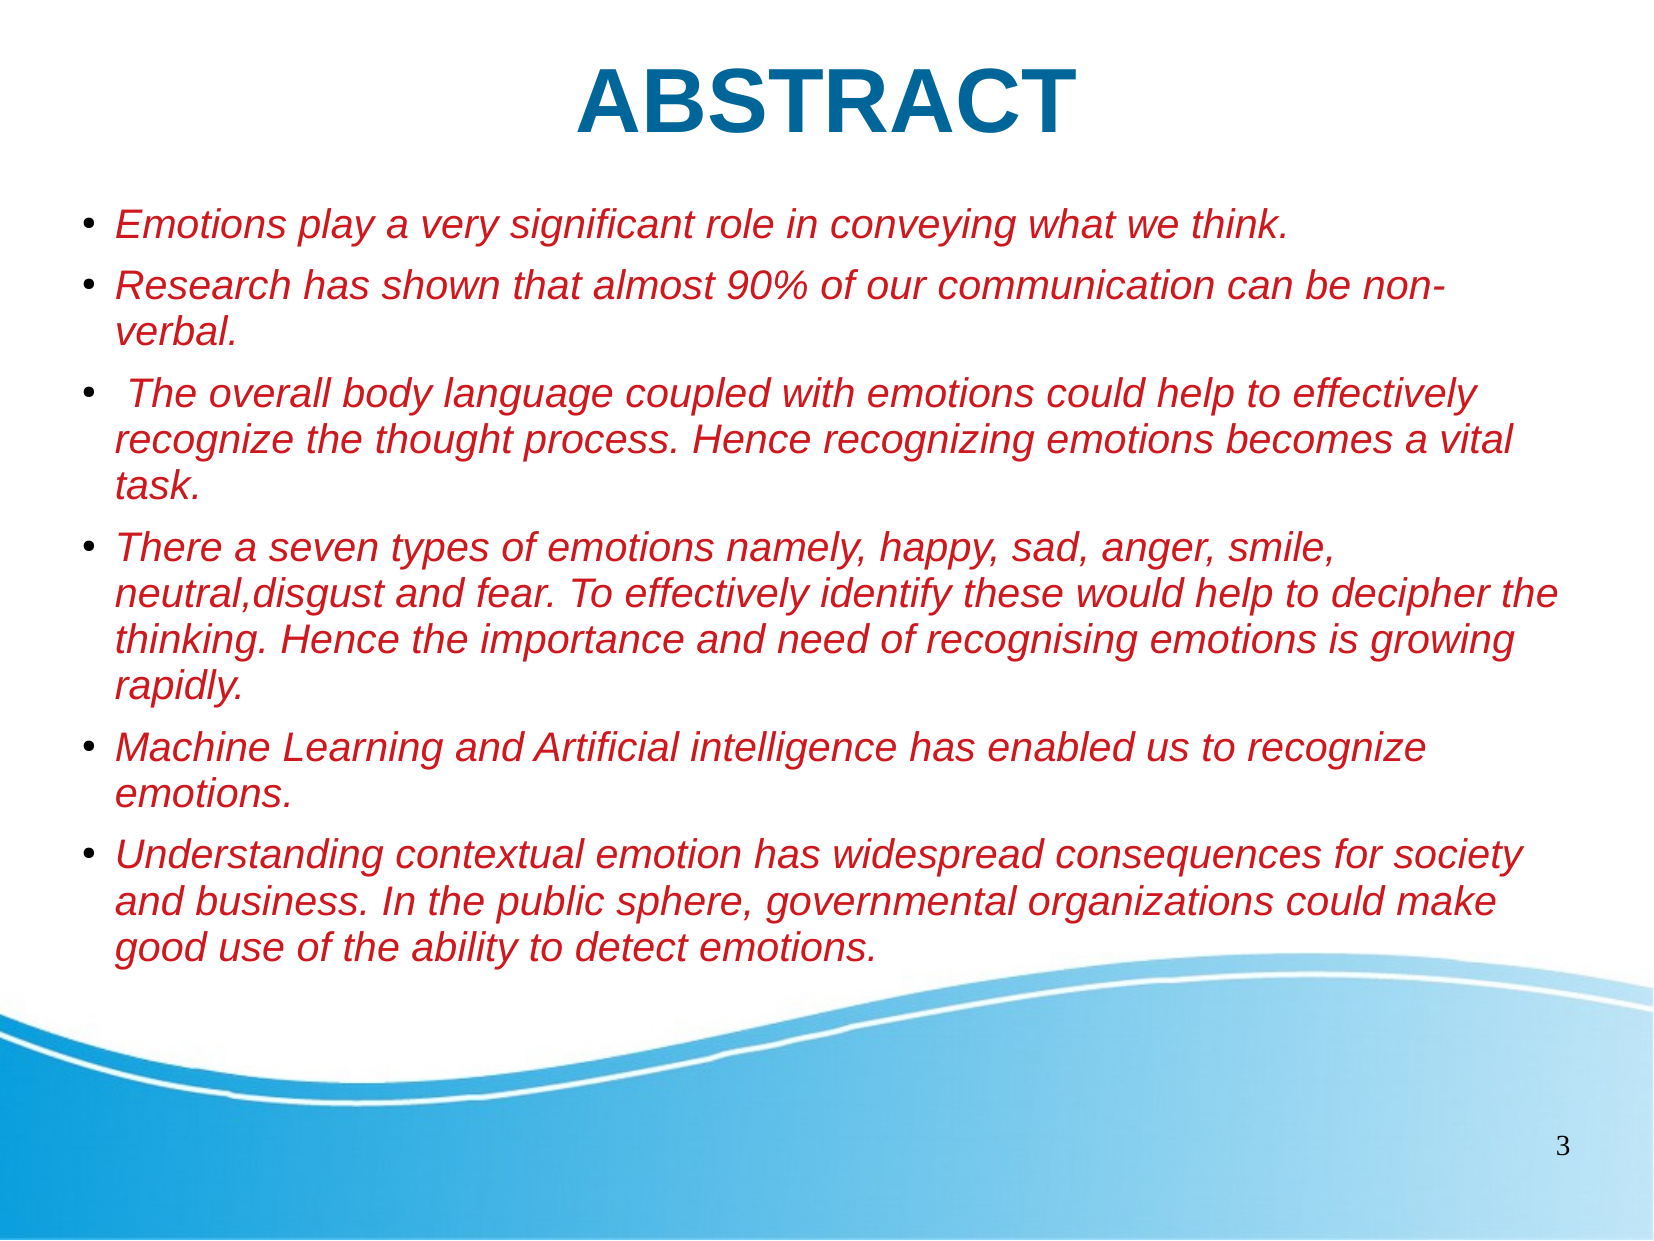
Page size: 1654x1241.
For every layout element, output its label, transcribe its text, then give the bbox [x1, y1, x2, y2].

list Emotions play a very significant role in conveying what we think. Research has shown that almost 90% of our communication can be non-verbal. The overall body language coupled with emotions could help to effectively recognize the thought process. Hence recognizing emotions becomes a vital task. There a seven types of emotions namely, happy, sad, anger, smile, neutral,disgust and fear. To effectively identify these would help to decipher the thinking. Hence the importance and need of recognising emotions is growing rapidly. Machine Learning and Artificial intelligence has enabled us to recognize emotions. Understanding contextual emotion has widespread consequences for society and business. In the public sphere, governmental organizations could make good use of the ability to detect emotions. [70, 200, 1560, 981]
picture [0, 952, 1654, 1240]
title ABSTRACT [82, 49, 1571, 154]
